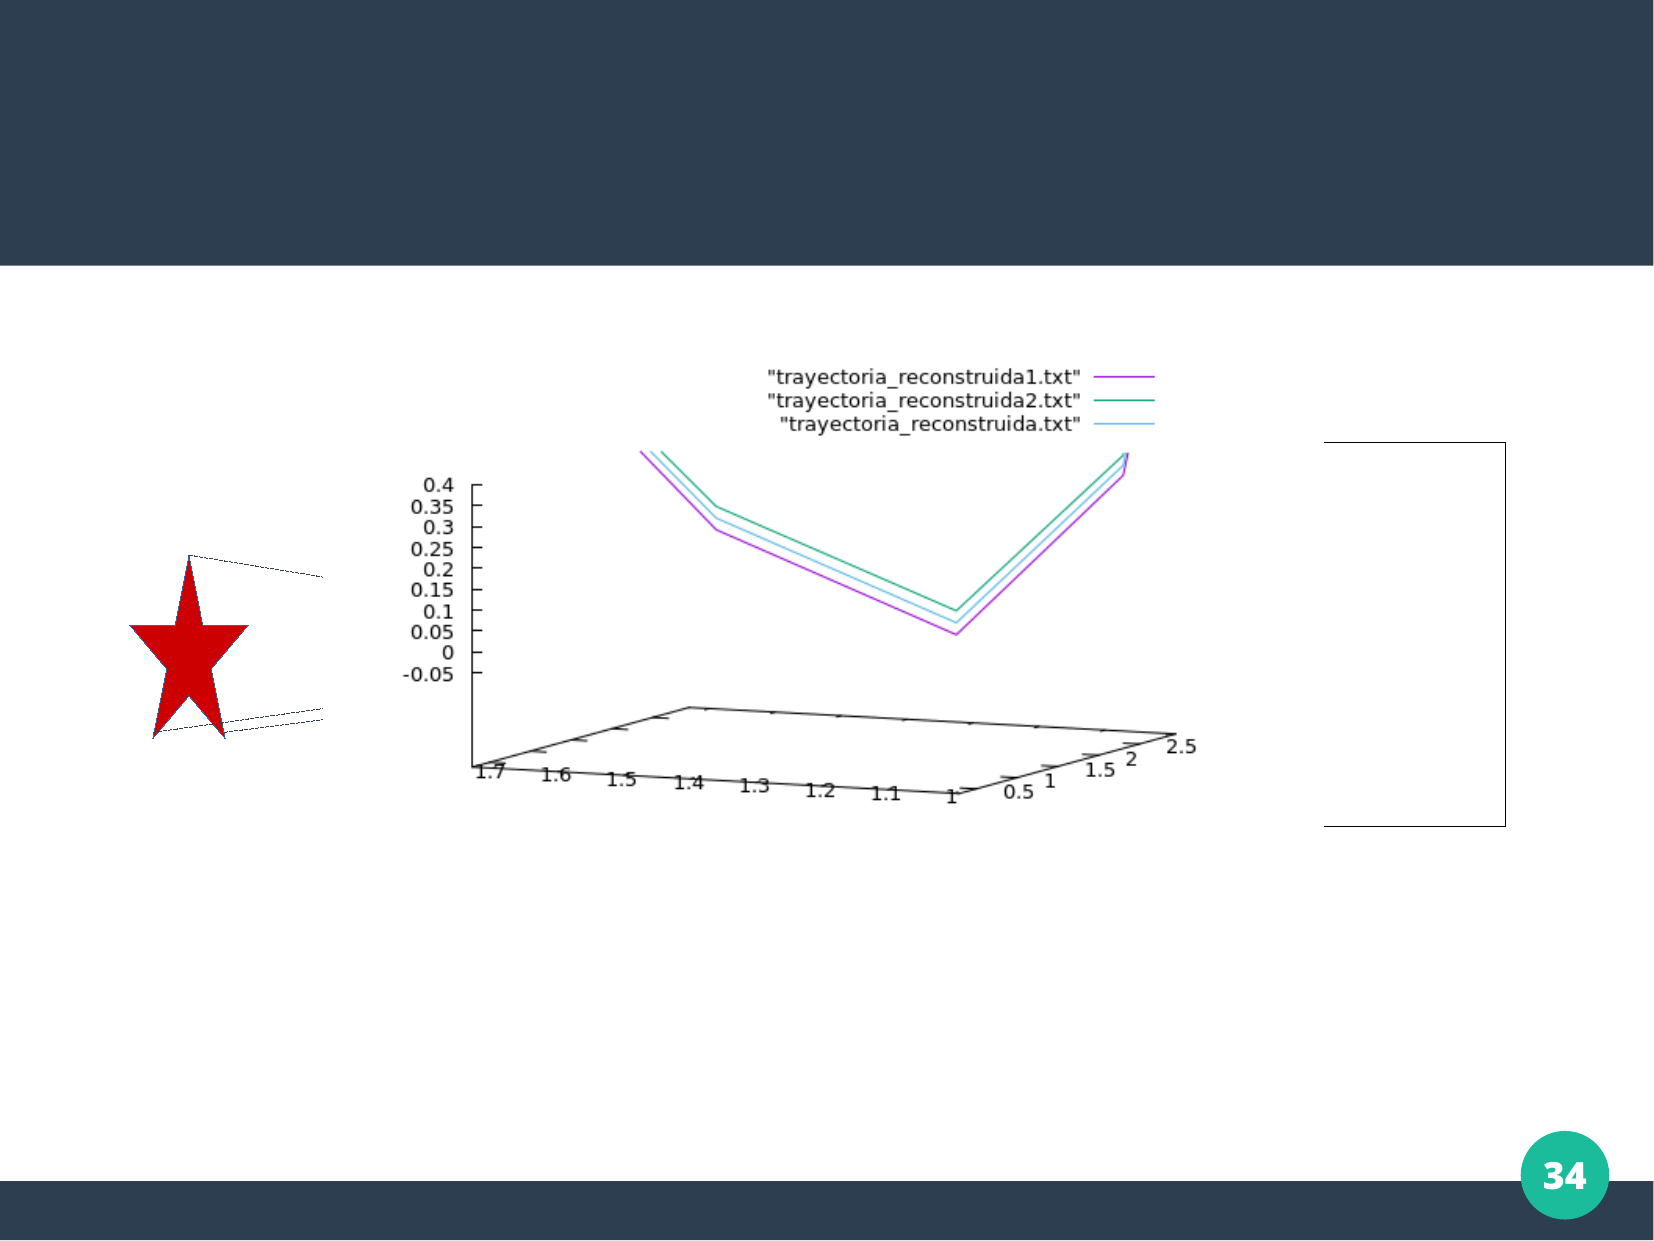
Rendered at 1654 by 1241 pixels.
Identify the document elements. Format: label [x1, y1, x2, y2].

text_box [129, 556, 249, 739]
text_box [1324, 442, 1506, 531]
text_box [1324, 709, 1506, 827]
chart [1324, 531, 1654, 709]
picture [323, 320, 1324, 921]
